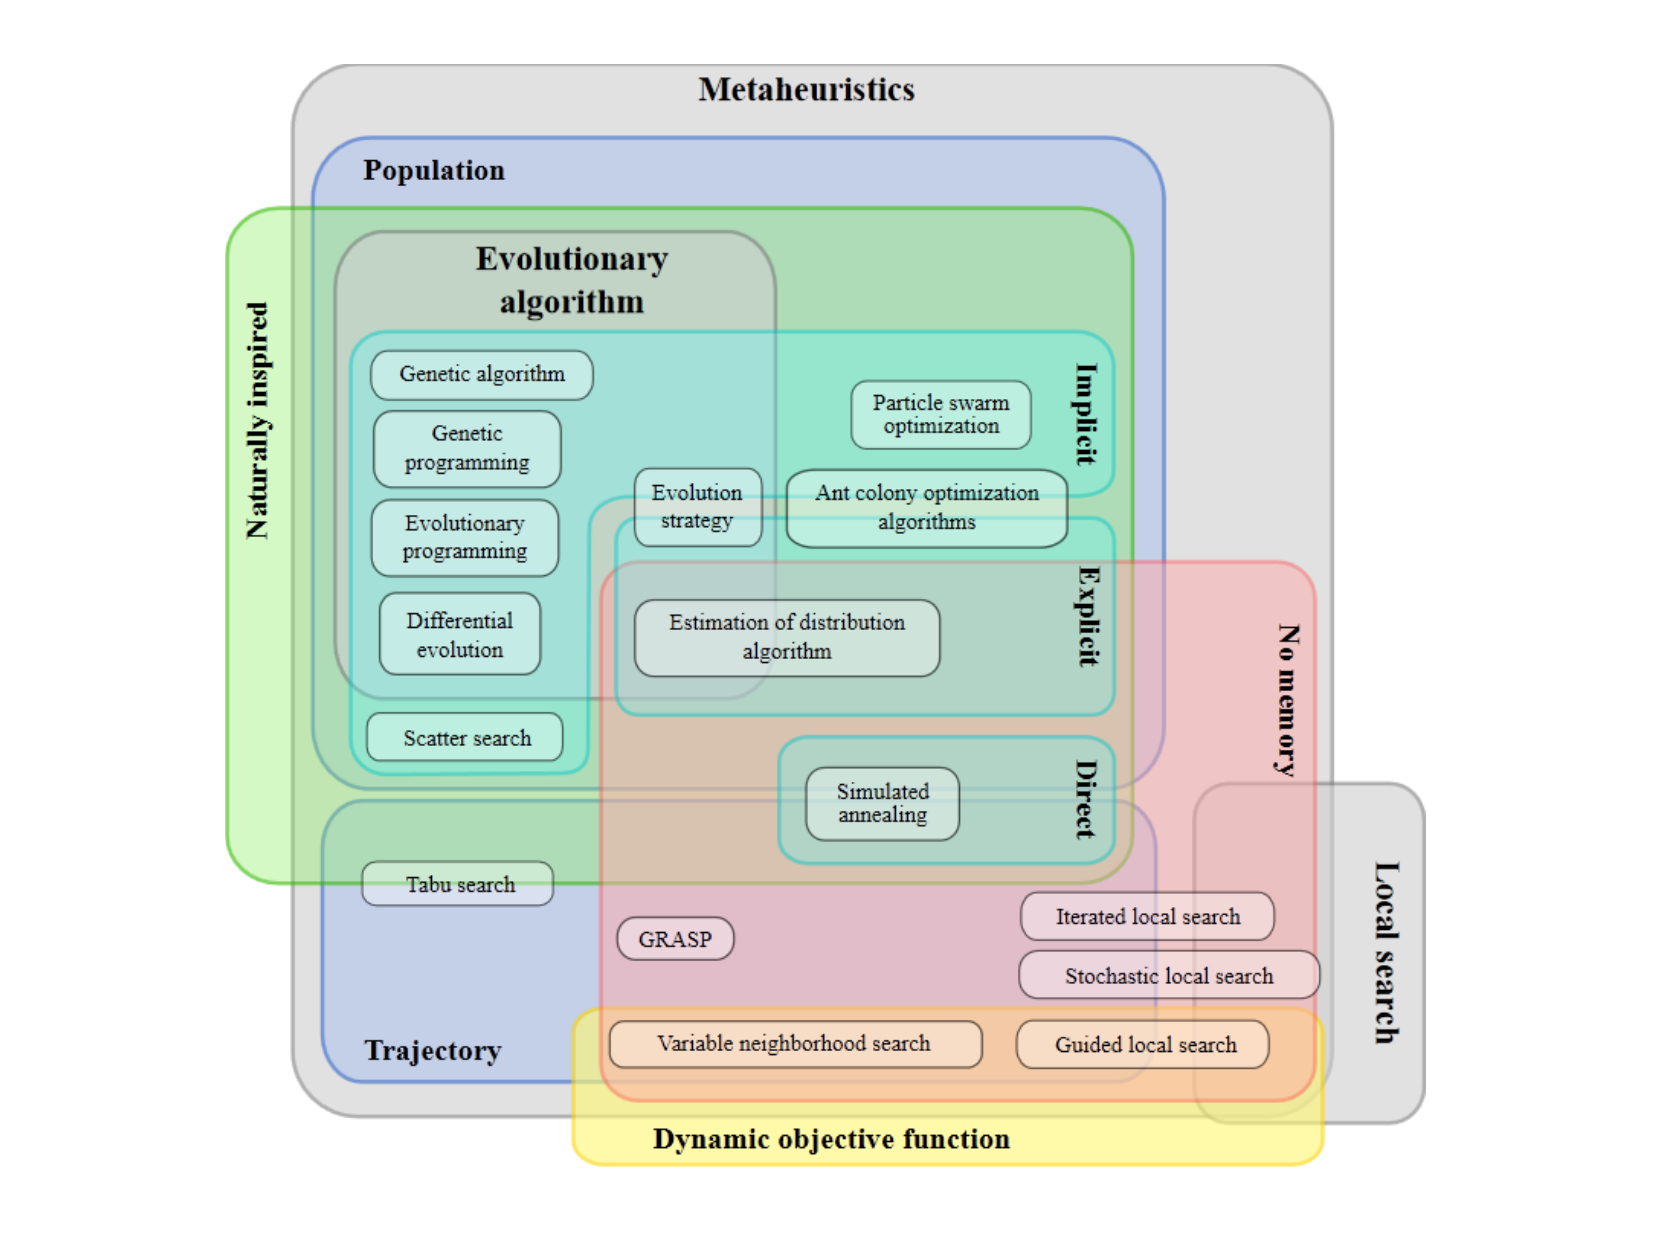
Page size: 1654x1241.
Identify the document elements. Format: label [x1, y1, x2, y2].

picture [225, 64, 1426, 1171]
